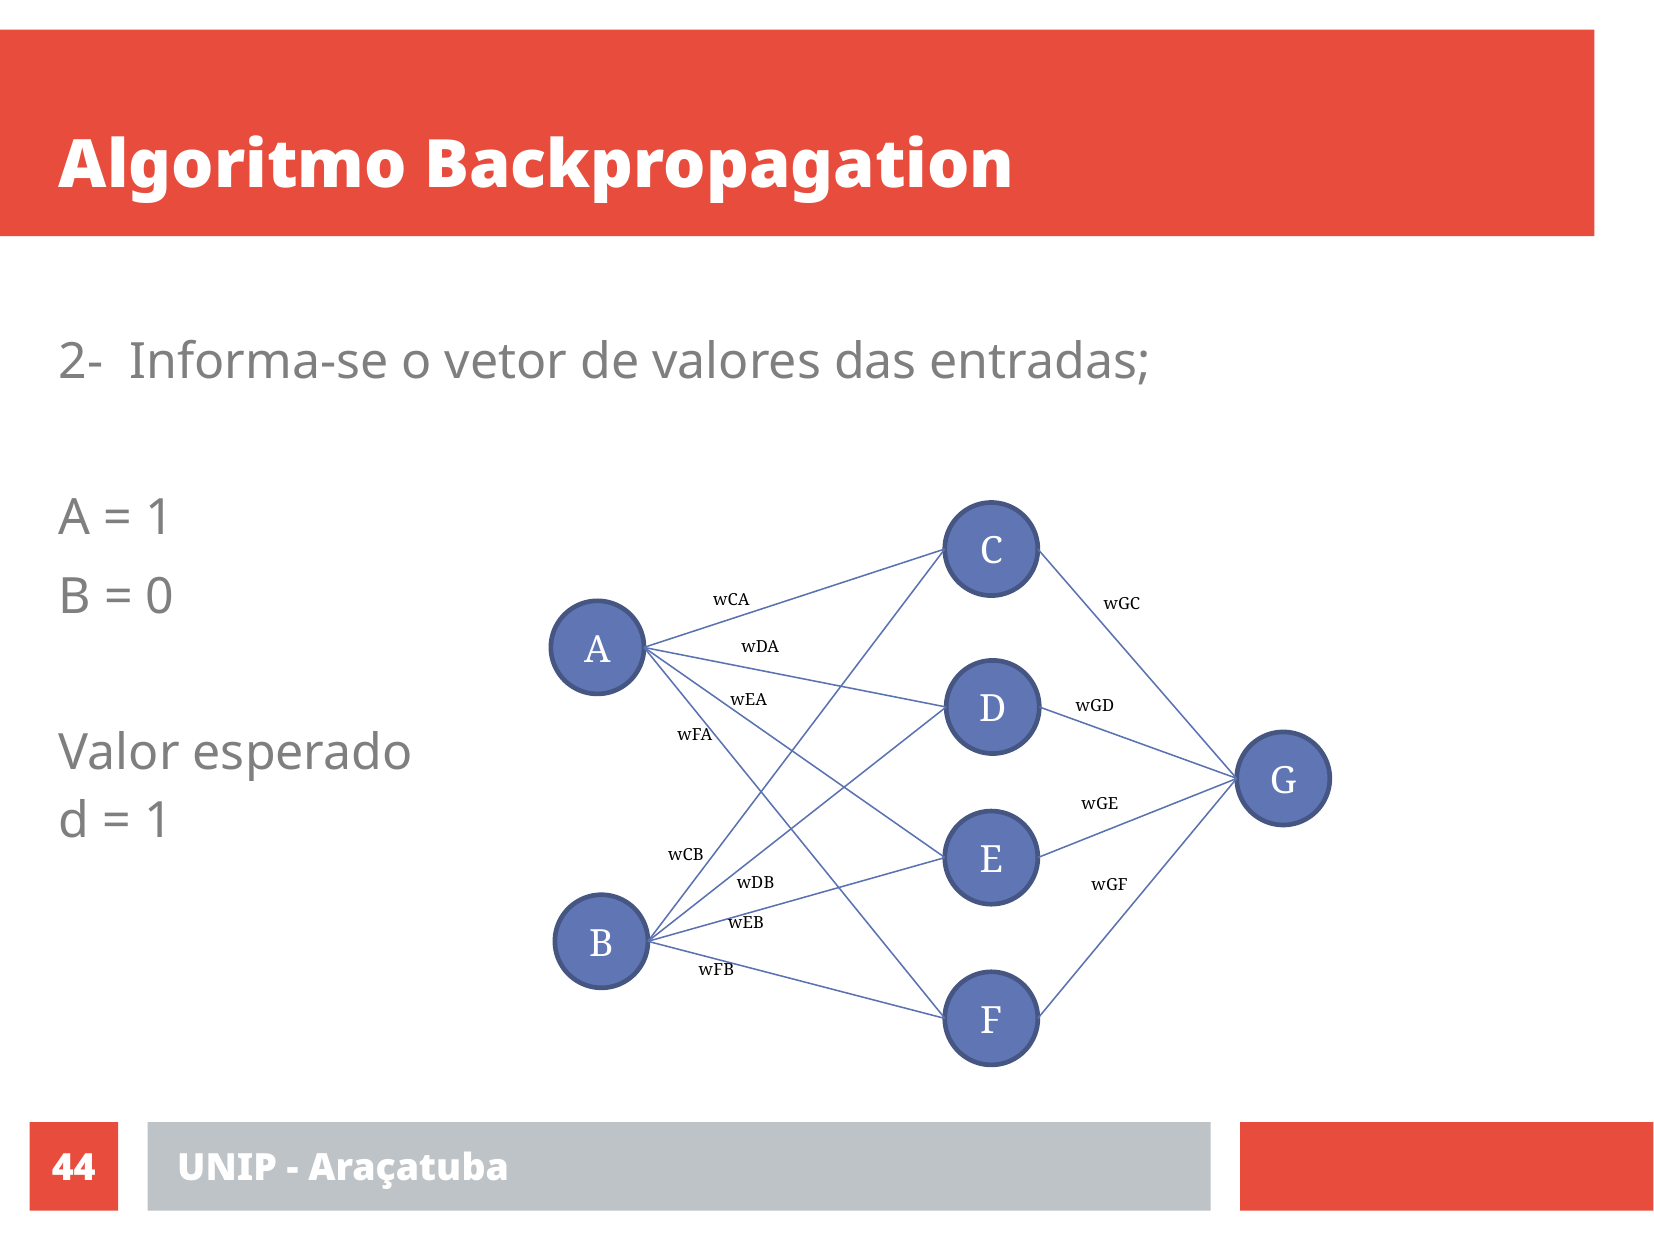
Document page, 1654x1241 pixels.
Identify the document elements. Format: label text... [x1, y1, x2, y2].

text_box wCB [653, 836, 727, 876]
title Algoritmo Backpropagation [59, 59, 1595, 207]
text_box A [550, 600, 644, 694]
text_box wGF [1076, 866, 1150, 906]
list 2- Informa-se o vetor de valores das entradas; A = 1 B = 0 Valor esperado d = 1 [59, 324, 1565, 1093]
text_box B [554, 894, 648, 988]
text_box D [946, 660, 1040, 754]
text_box wDA [726, 627, 804, 667]
text_box wFA [662, 716, 737, 756]
text_box F [944, 971, 1038, 1065]
text_box wGD [1060, 687, 1138, 727]
text_box wGE [1066, 785, 1141, 825]
text_box G [1236, 731, 1330, 826]
text_box wEA [715, 681, 790, 721]
text_box wGC [1088, 585, 1165, 625]
text_box wCA [698, 581, 775, 621]
text_box wFB [683, 951, 755, 990]
text_box C [944, 502, 1038, 596]
text_box wEB [713, 904, 785, 944]
text_box E [944, 811, 1038, 905]
text_box wDB [721, 864, 797, 904]
